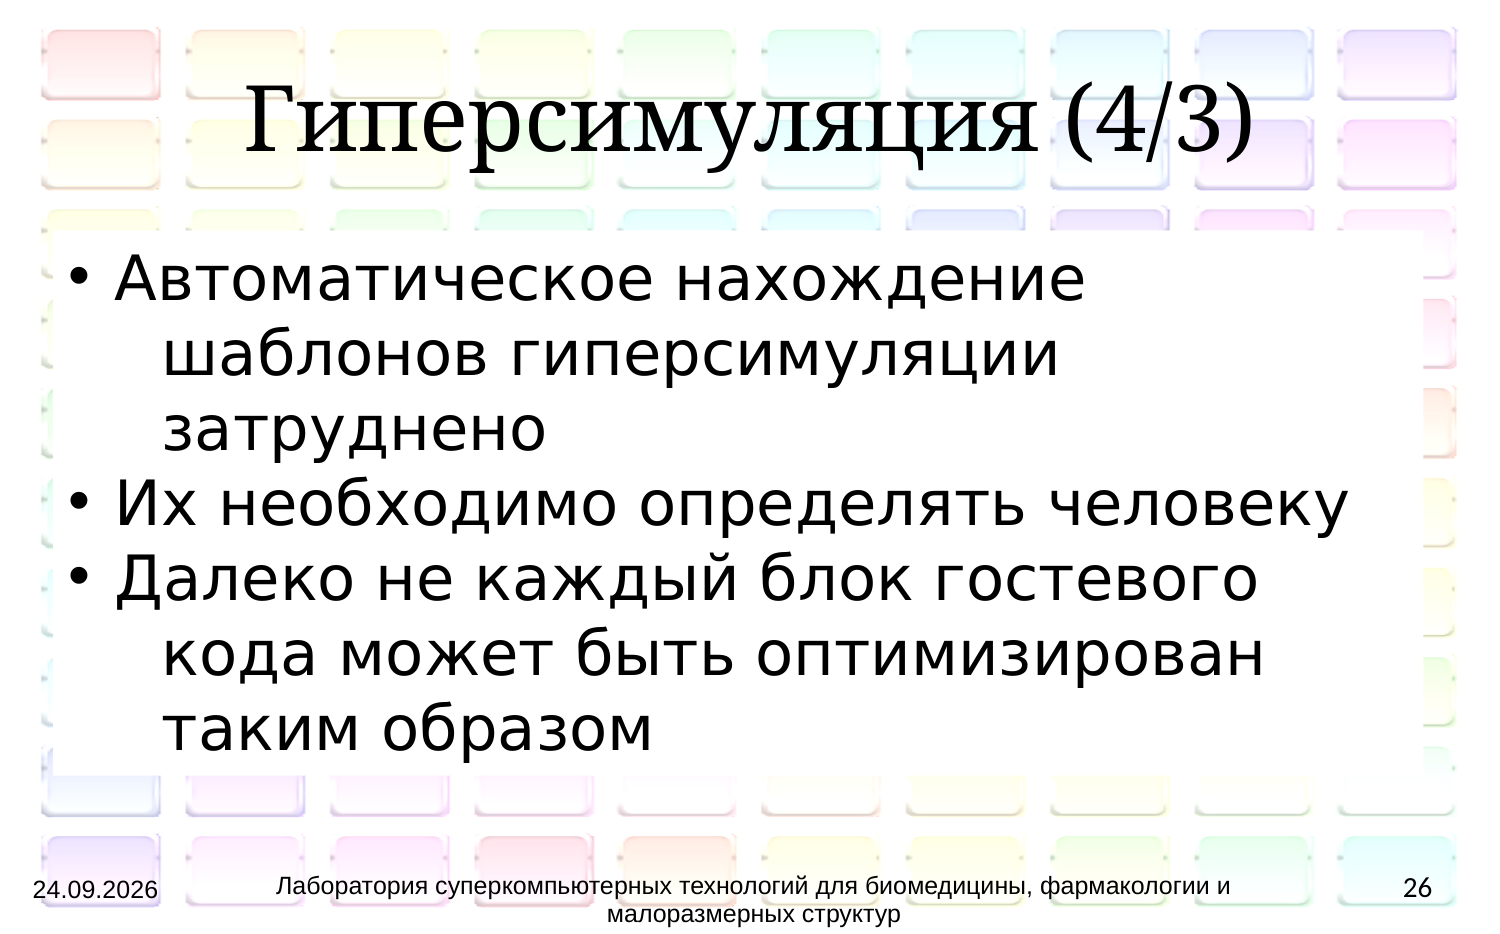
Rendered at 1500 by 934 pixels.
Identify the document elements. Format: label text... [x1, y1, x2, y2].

text_box 25.10.2012 [17, 868, 184, 918]
text_box [1387, 868, 1473, 918]
text_box Автоматическое нахождение шаблонов гиперсимуляции затруднено Их необходимо определять человеку Далеко не каждый блок гостевого кода может быть оптимизирован таким образом [53, 230, 1424, 776]
title Гиперсимуляция (4/3) [75, 37, 1426, 193]
text_box Лаборатория суперкомпьютерных технологий для биомедицины, фармакологии и малоразмерных структур [171, 864, 1338, 915]
